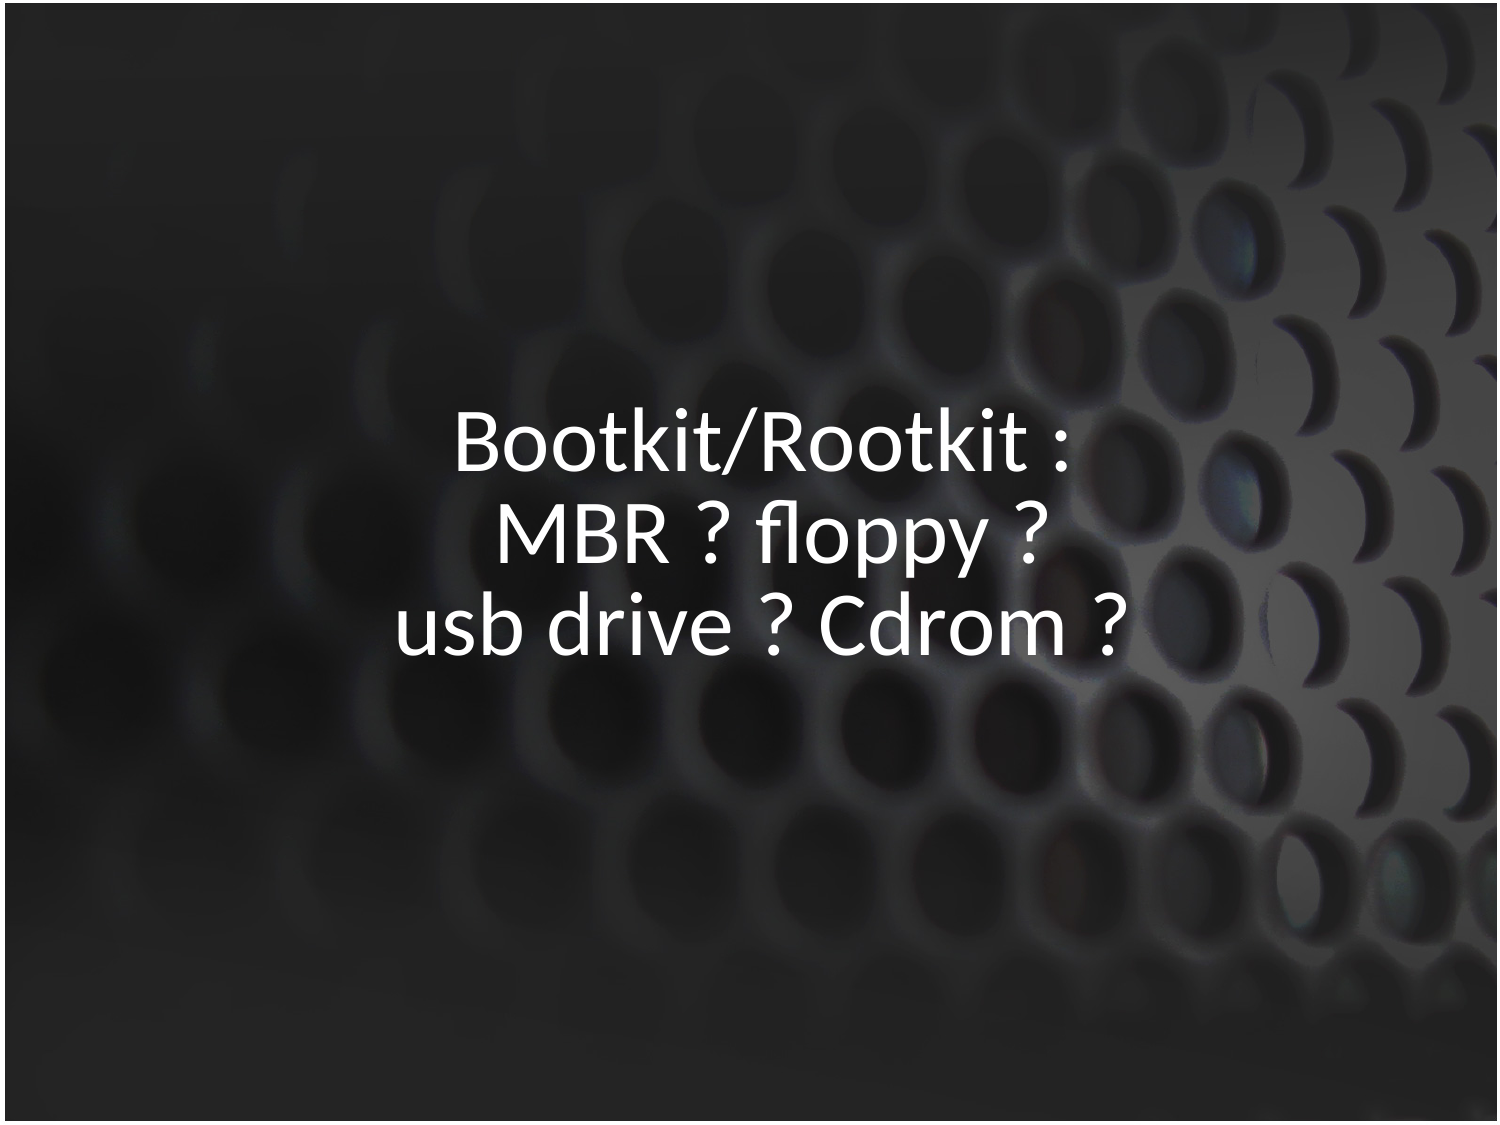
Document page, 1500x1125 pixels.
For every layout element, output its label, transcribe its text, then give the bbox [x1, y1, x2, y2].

title Bootkit/Rootkit : MBR ? floppy ? usb drive ? Cdrom ? [88, 365, 1439, 717]
picture [0, 0, 1500, 1125]
